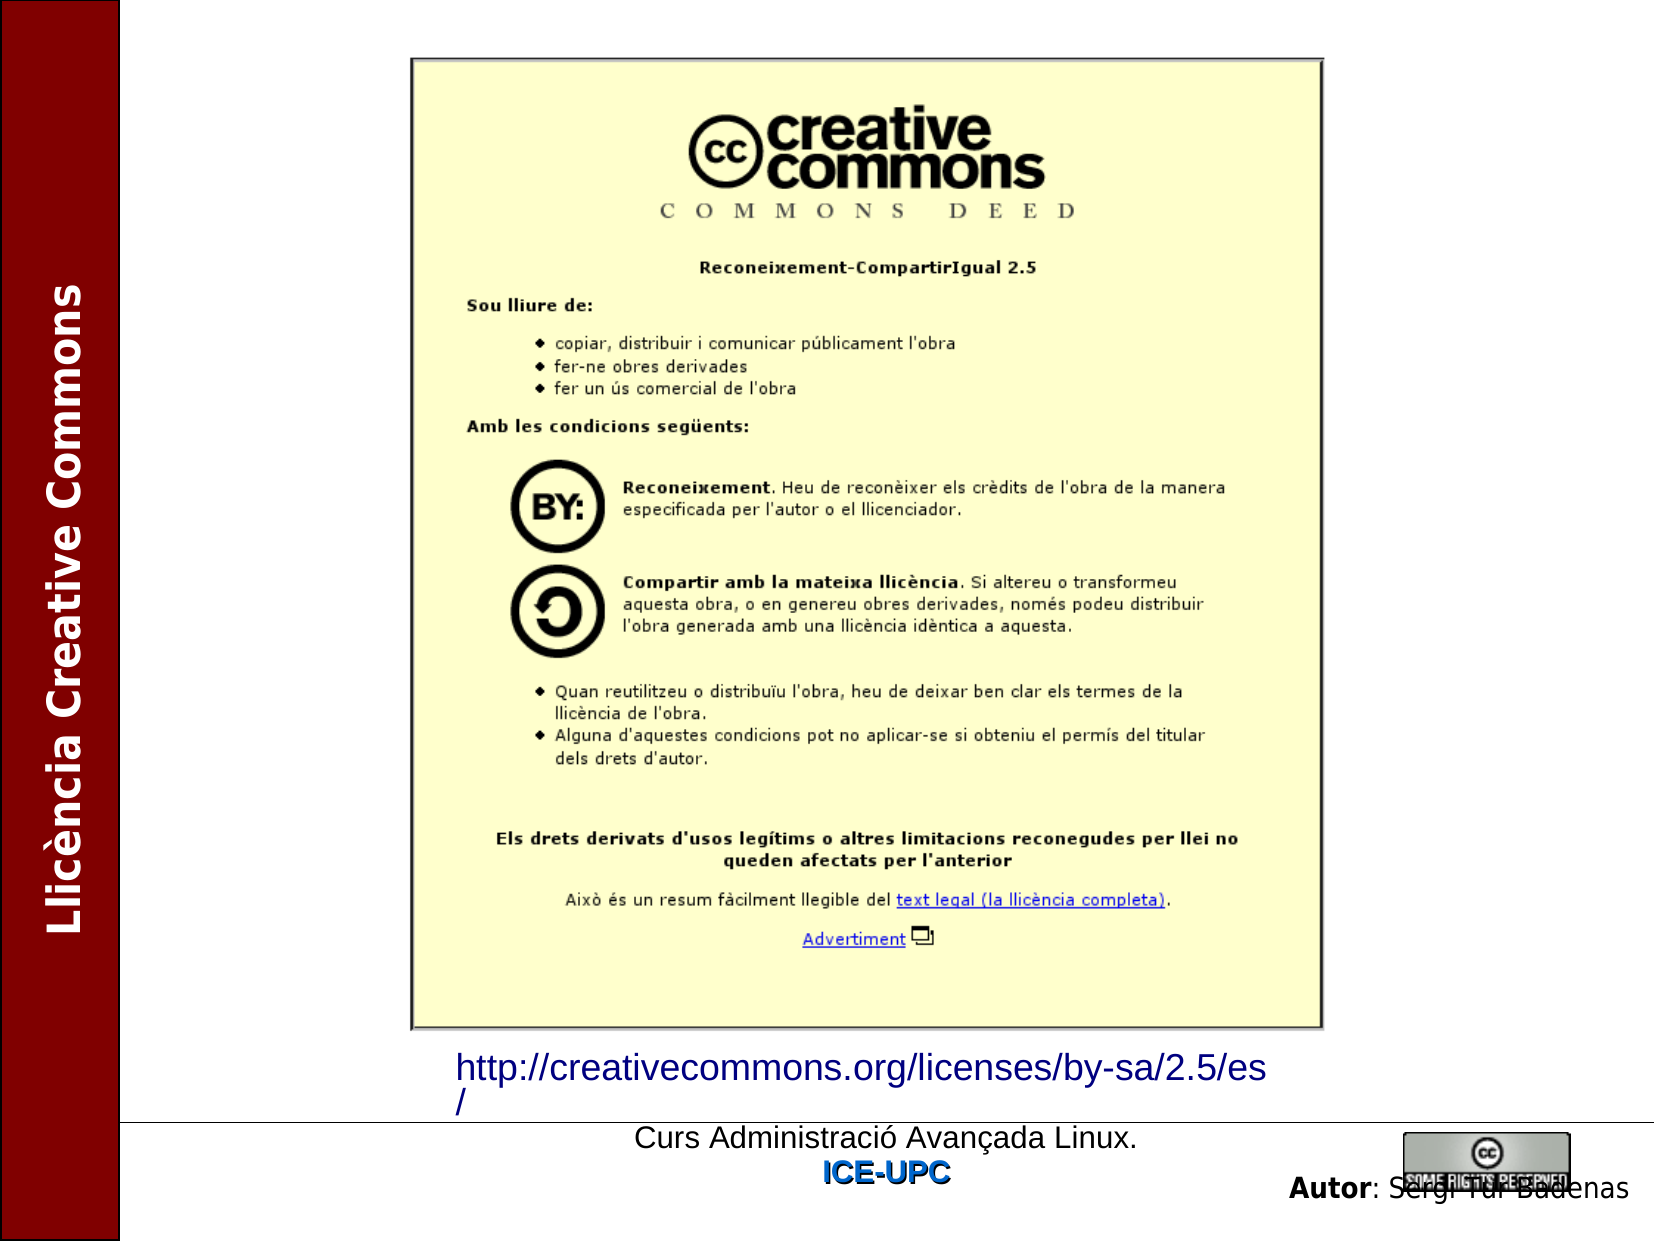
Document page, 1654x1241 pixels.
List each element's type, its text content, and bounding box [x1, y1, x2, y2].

text_box http://creativecommons.org/licenses/by-sa/2.5/es/ [440, 1039, 1293, 1098]
picture [1521, 1179, 1529, 1185]
picture [1403, 1132, 1571, 1192]
picture [406, 55, 1329, 1034]
picture [1409, 1184, 1417, 1189]
picture [1554, 1184, 1562, 1192]
picture [1436, 1184, 1444, 1192]
